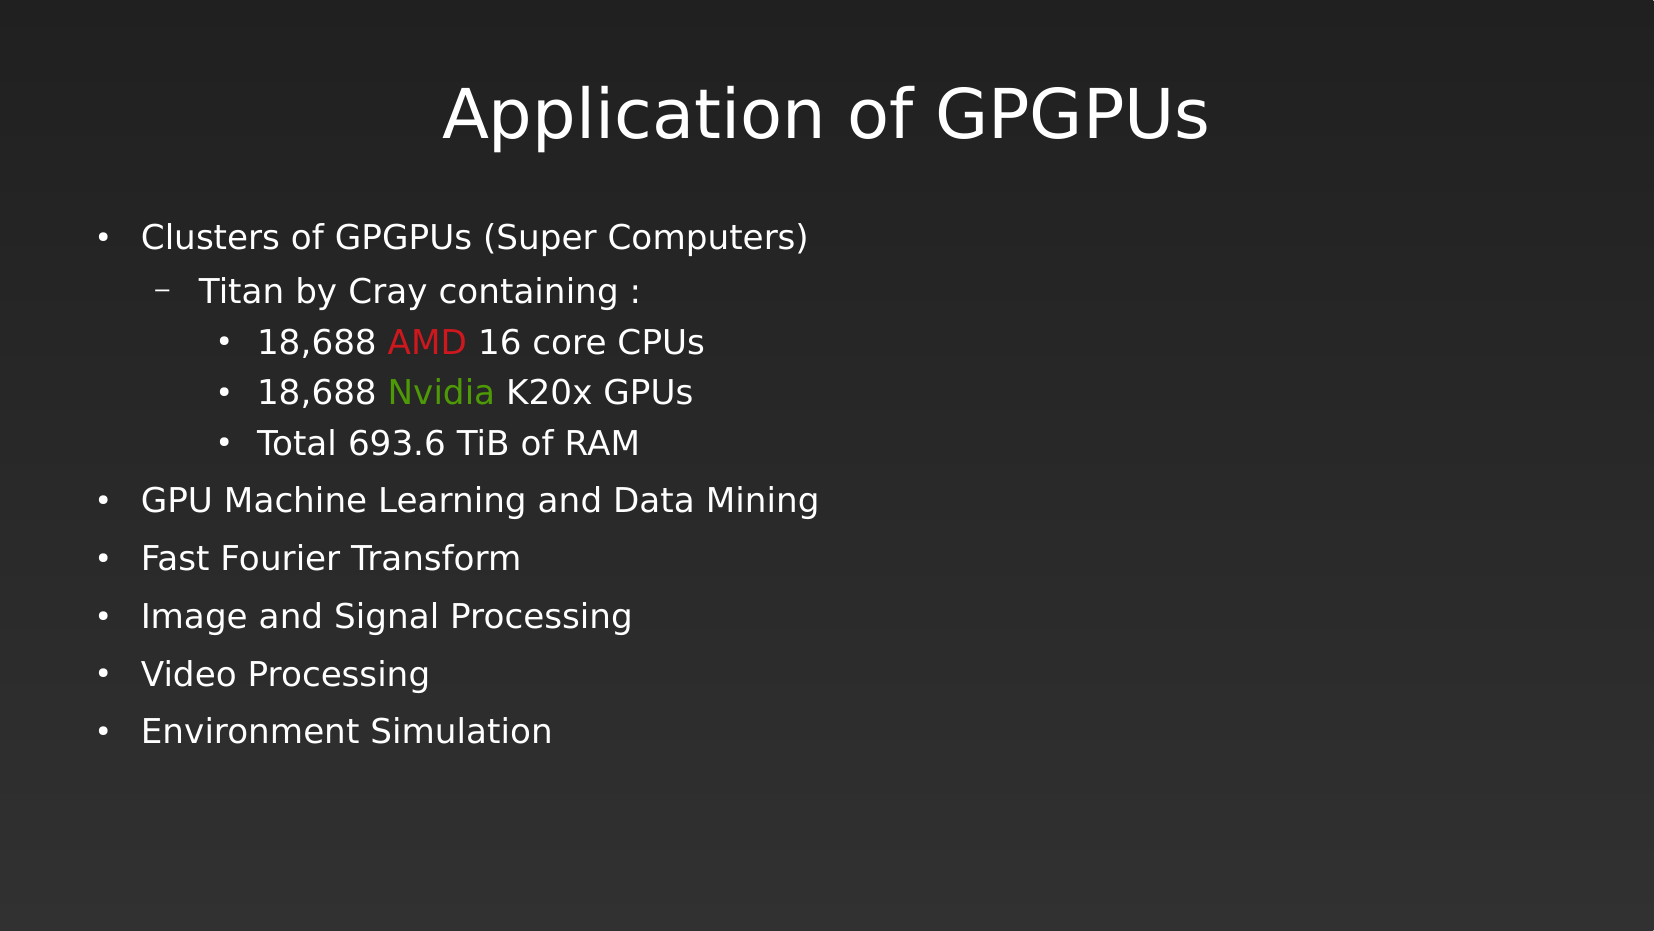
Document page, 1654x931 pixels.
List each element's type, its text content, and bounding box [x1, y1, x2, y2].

list Clusters of GPGPUs (Super Computers) Titan by Cray containing : 18,688 AMD 16 core CPUs 18,688 Nvidia K20x GPUs Total 693.6 TiB of RAM GPU Machine Learning and Data Mining Fast Fourier Transform Image and Signal Processing Video Processing Environment Simulation [82, 217, 1571, 758]
title Application of GPGPUs [82, 37, 1571, 193]
